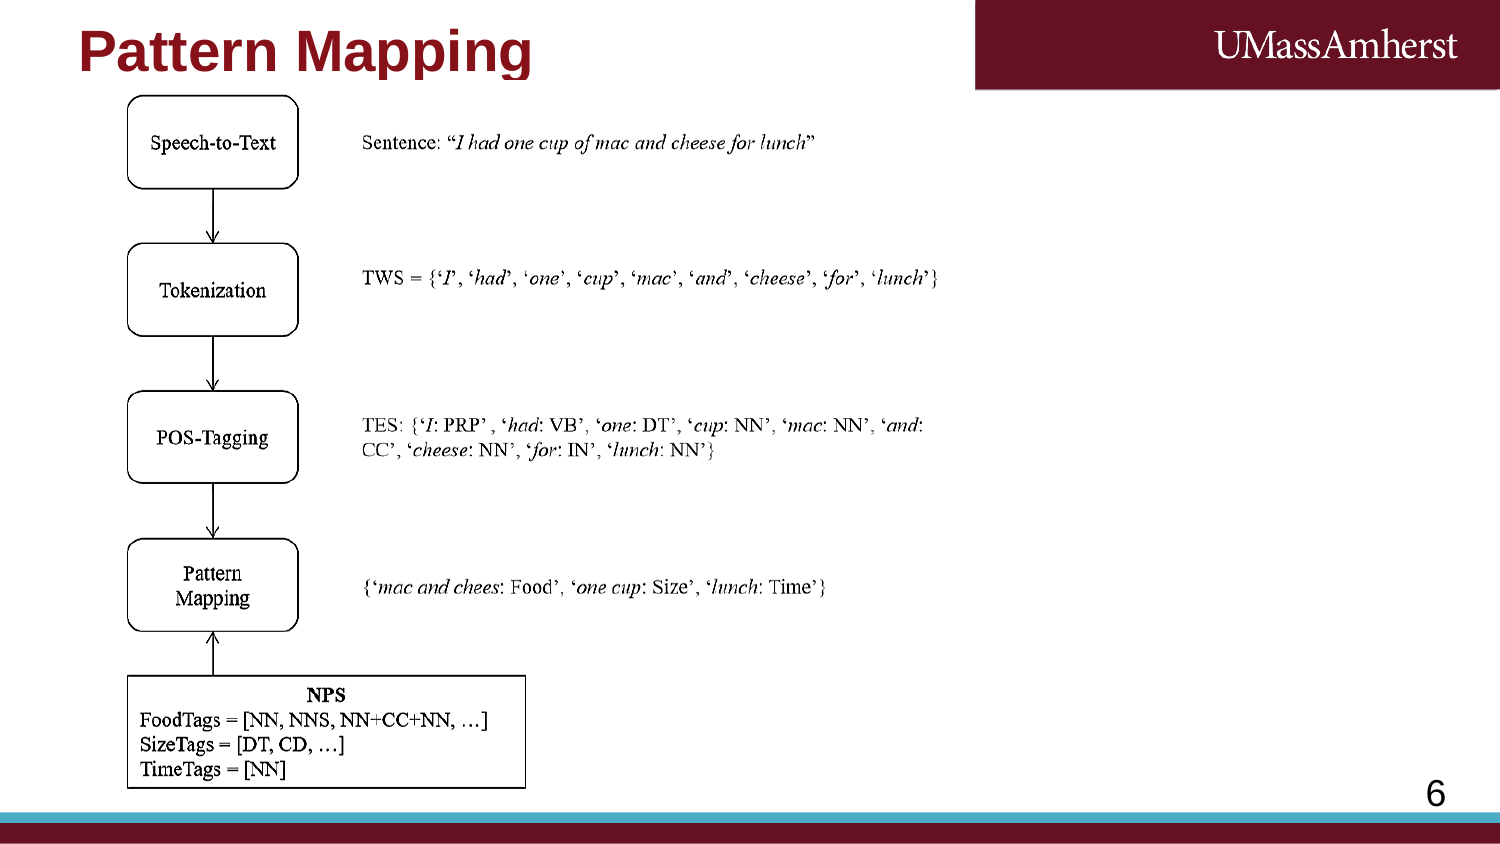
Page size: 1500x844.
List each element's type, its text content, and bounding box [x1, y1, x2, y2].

picture [1264, 28, 1458, 59]
text_box Pattern Mapping [63, 0, 1264, 99]
picture [103, 80, 973, 794]
text_box <number> [1111, 769, 1462, 814]
